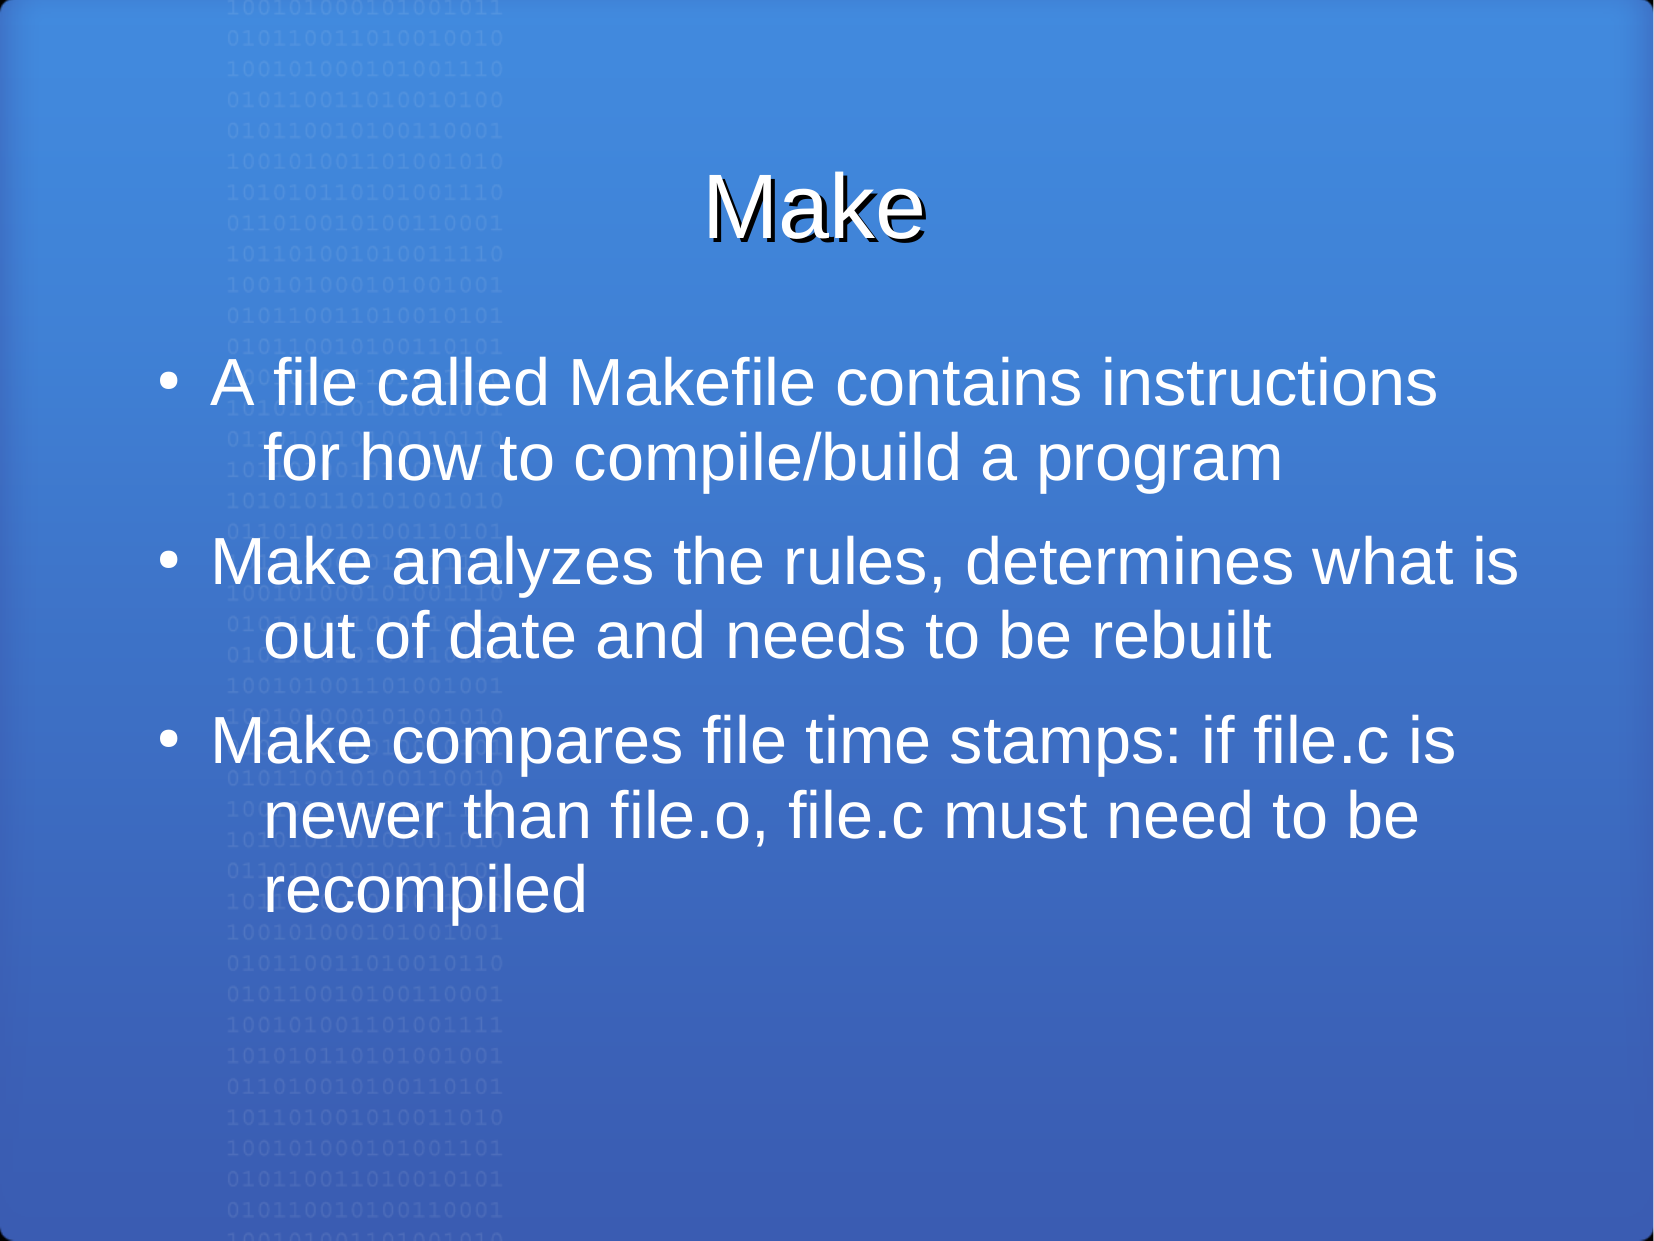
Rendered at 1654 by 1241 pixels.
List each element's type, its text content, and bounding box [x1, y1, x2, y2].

title Make [121, 102, 1534, 311]
list A file called Makefile contains instructions for how to compile/build a program Make analyzes the rules, determines what is out of date and needs to be rebuilt Make compares file time stamps: if file.c is newer than file.o, file.c must need to be recompiled [121, 344, 1534, 1127]
picture [0, 0, 1654, 1241]
